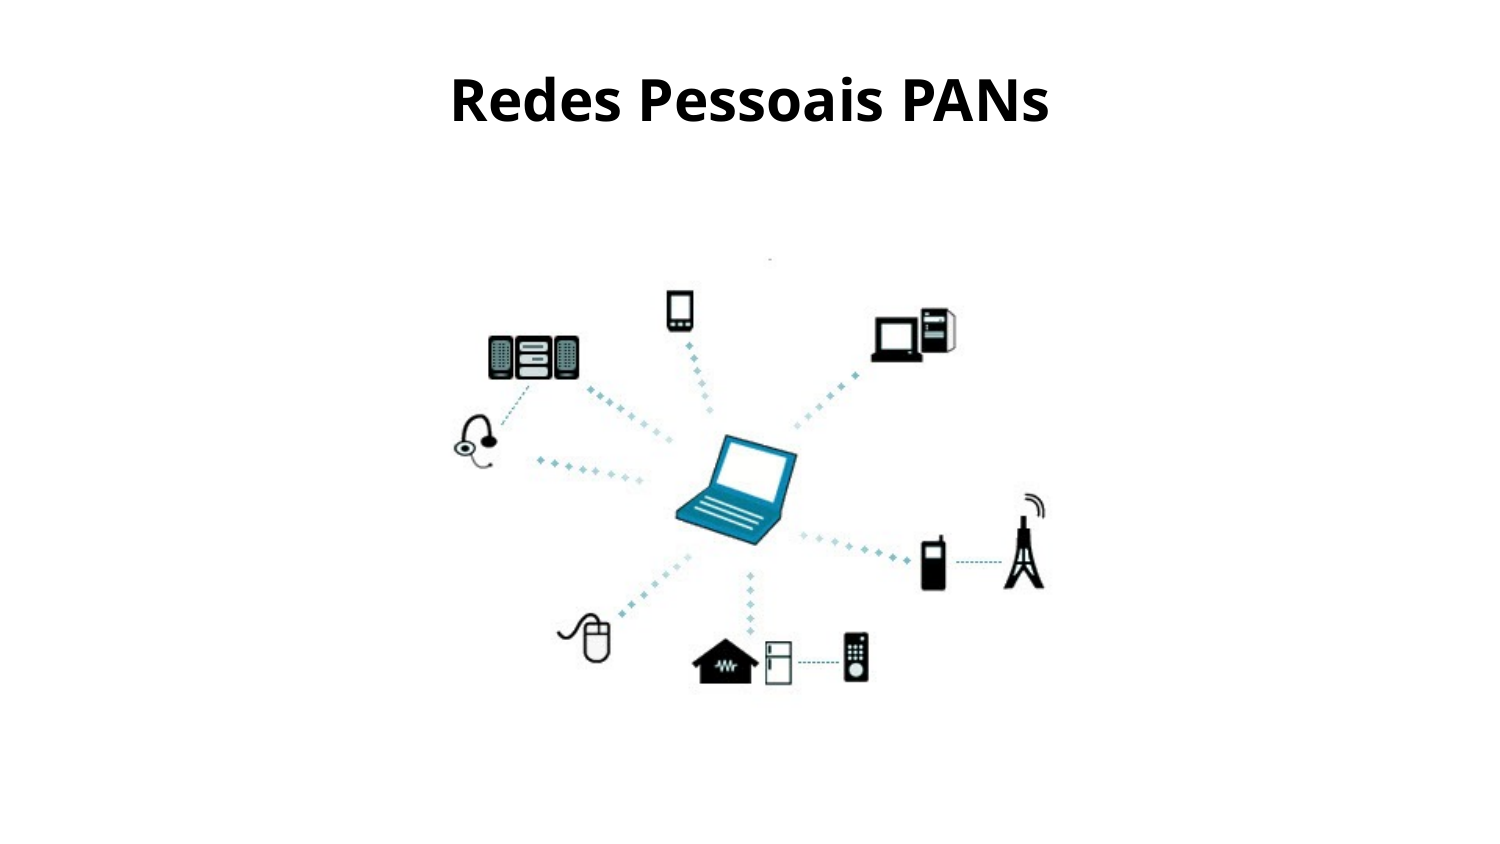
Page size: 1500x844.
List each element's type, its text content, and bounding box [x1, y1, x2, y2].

title Redes Pessoais PANs [75, 48, 1426, 142]
picture [401, 256, 1088, 745]
